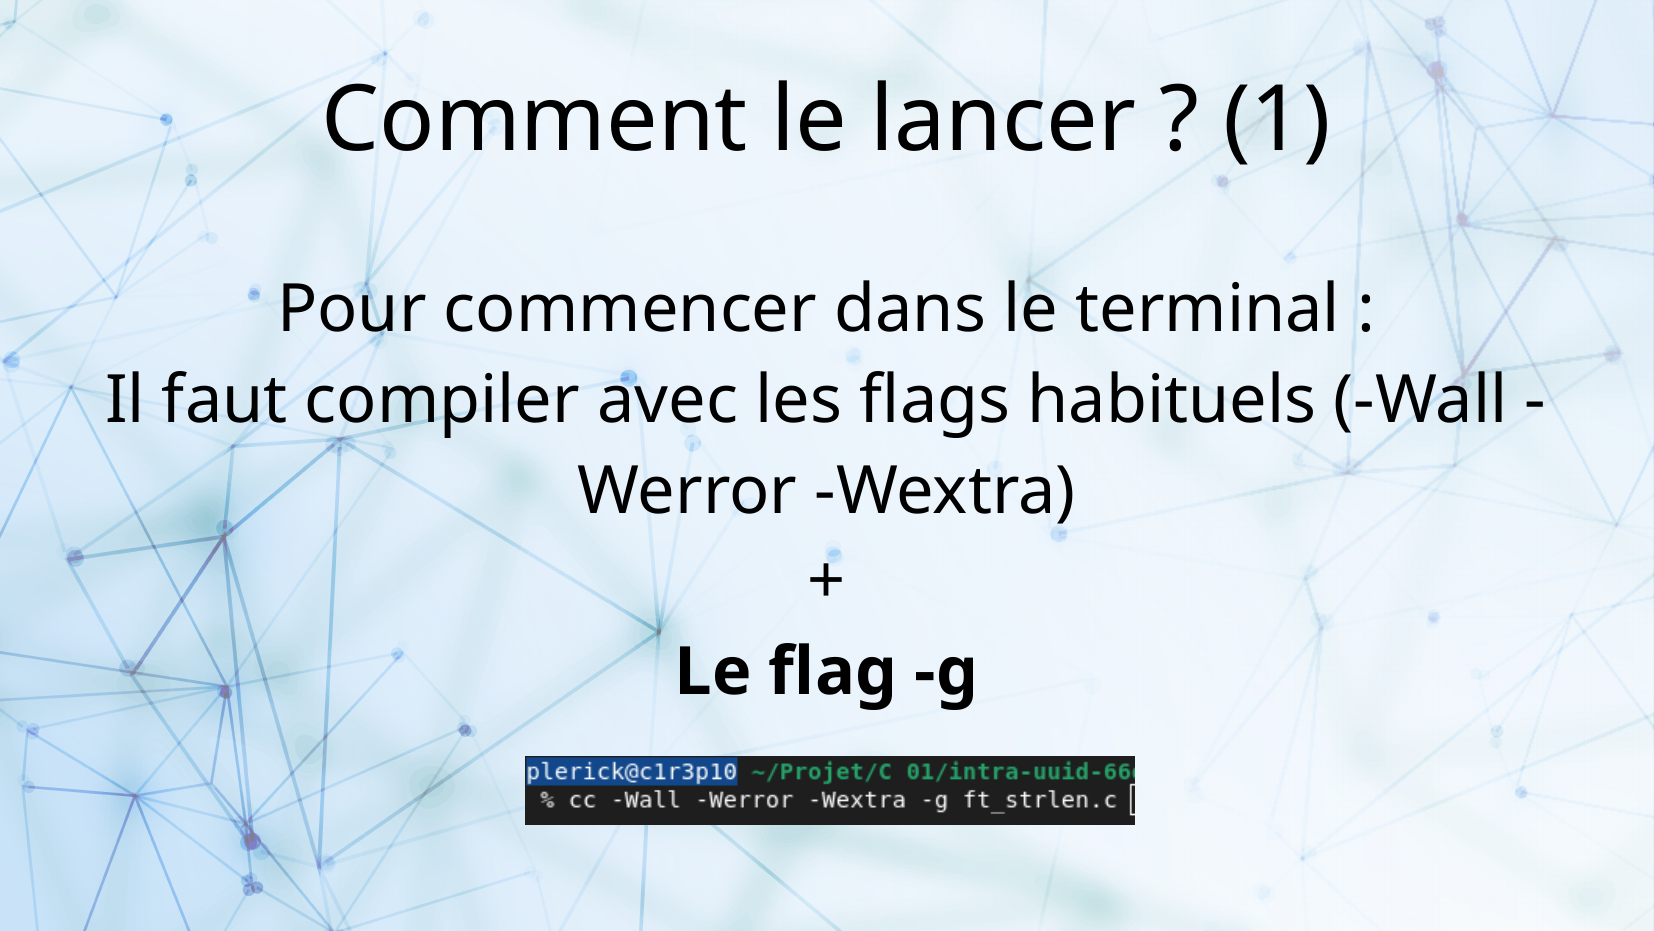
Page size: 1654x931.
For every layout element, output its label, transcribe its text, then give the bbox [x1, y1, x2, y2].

title Comment le lancer ? (1) [82, 37, 1571, 193]
picture [0, 0, 1654, 931]
subtitle Pour commencer dans le terminal : Il faut compiler avec les flags habituels (-Wall -Werror -Wextra) + Le flag -g [82, 217, 1571, 758]
